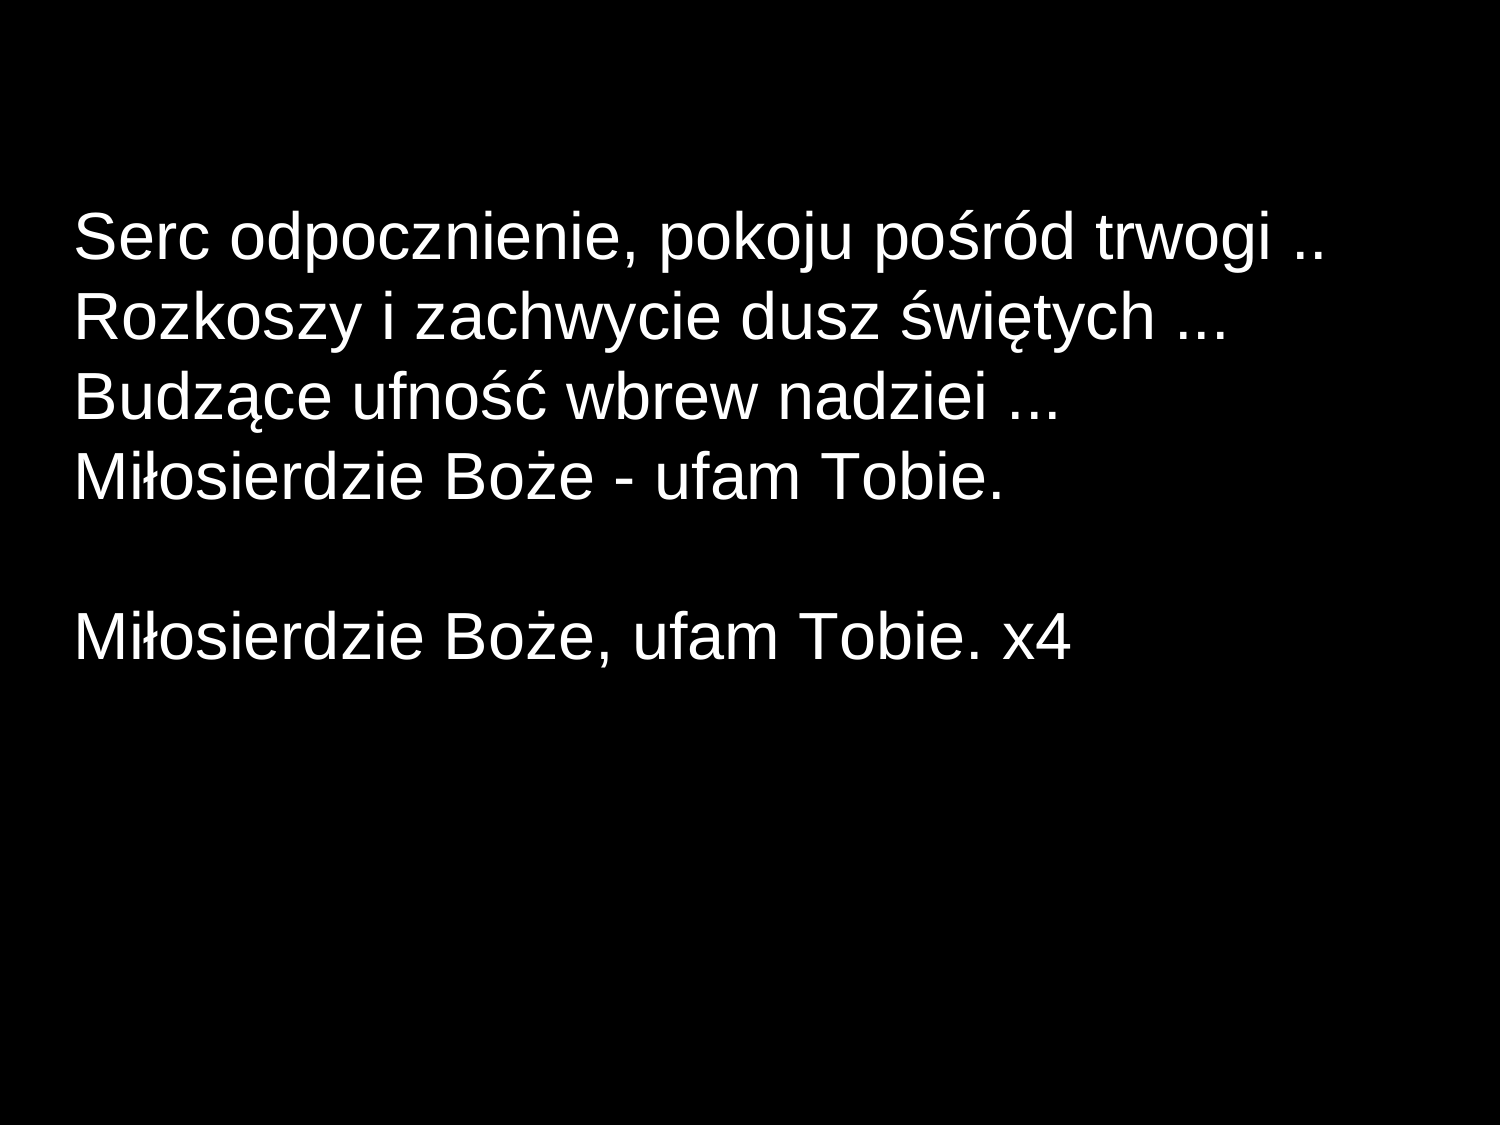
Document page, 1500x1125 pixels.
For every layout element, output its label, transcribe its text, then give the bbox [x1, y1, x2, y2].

text_box Serc odpocznienie, pokoju pośród trwogi .. Rozkoszy i zachwycie dusz świętych ... Budzące ufność wbrew nadziei ... Miłosierdzie Boże - ufam Tobie. Miłosierdzie Boże, ufam Tobie. x4 [58, 185, 1459, 681]
